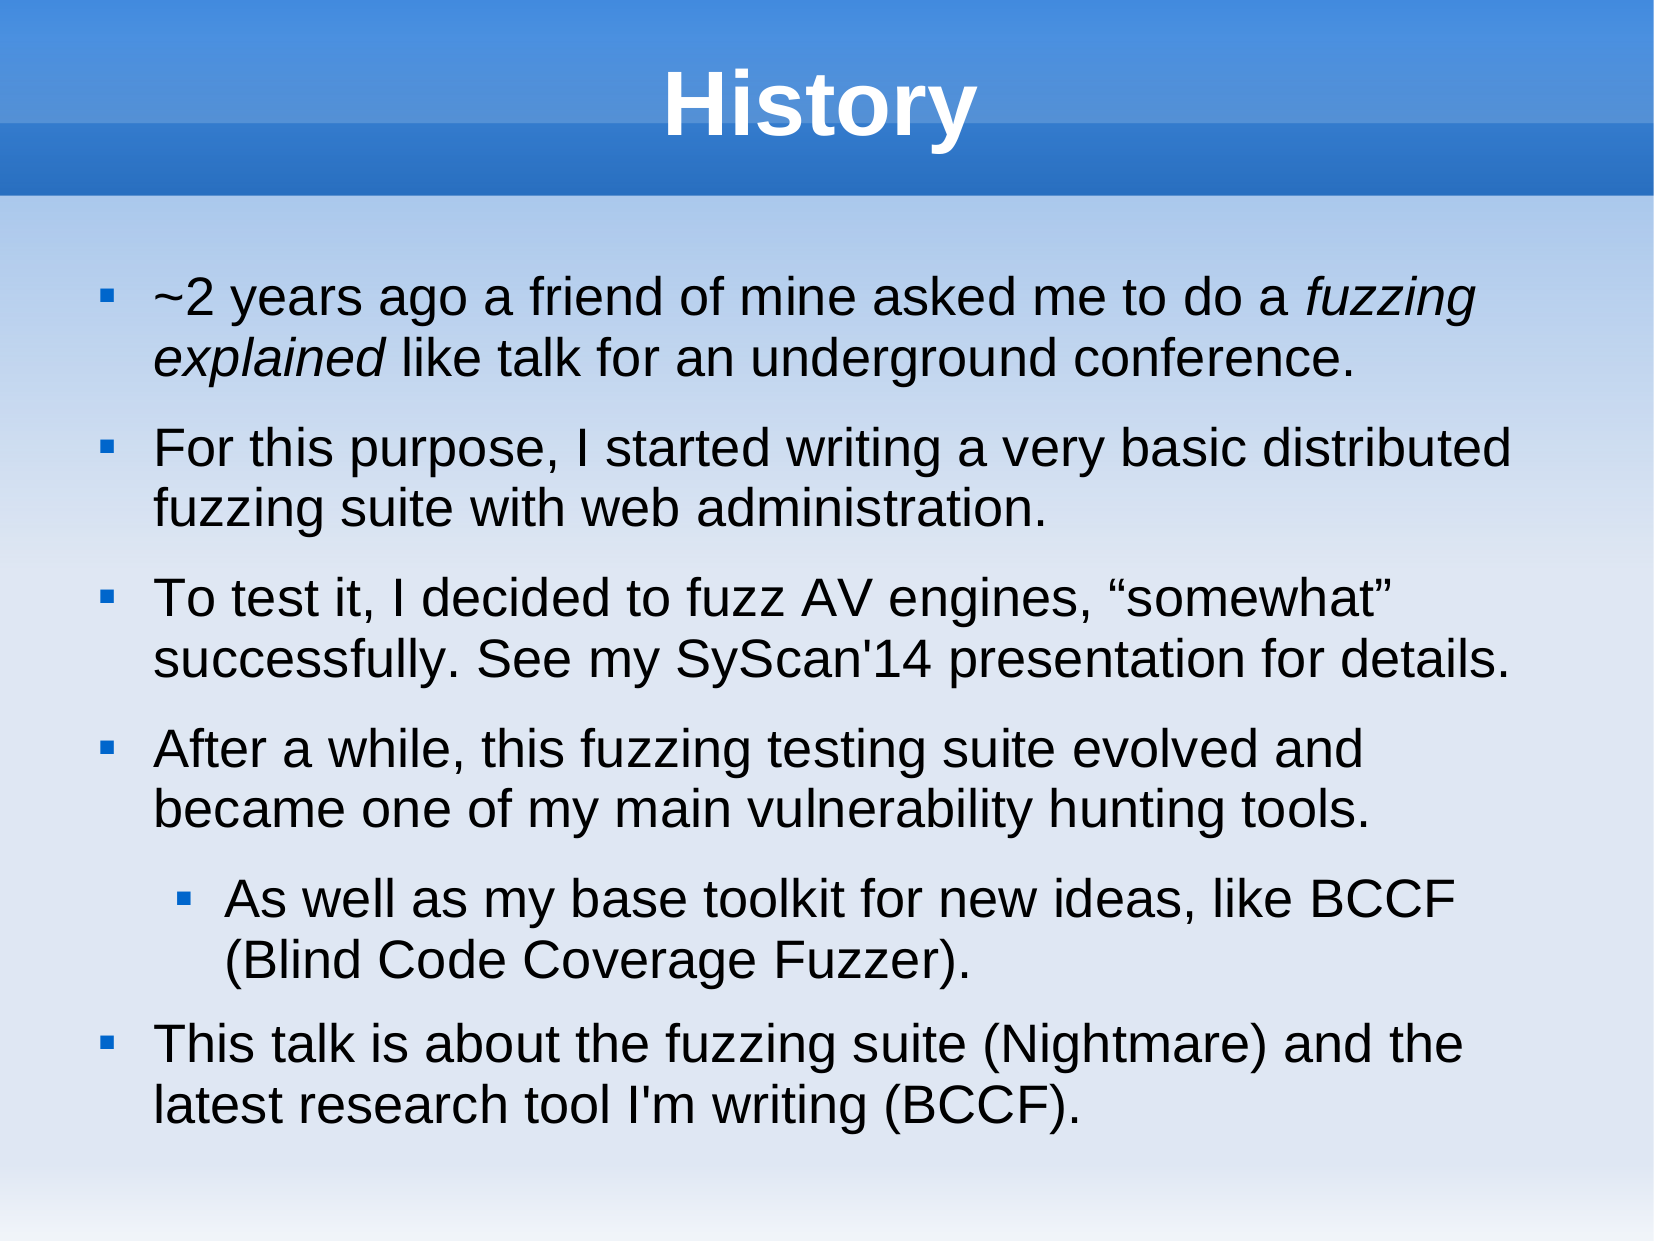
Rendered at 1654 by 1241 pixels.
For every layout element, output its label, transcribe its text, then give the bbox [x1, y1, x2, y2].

title History [76, 0, 1565, 208]
picture [0, 0, 1654, 1241]
list ~2 years ago a friend of mine asked me to do a fuzzing explained like talk for an underground conference. For this purpose, I started writing a very basic distributed fuzzing suite with web administration. To test it, I decided to fuzz AV engines, “somewhat” successfully. See my SyScan'14 presentation for details. After a while, this fuzzing testing suite evolved and became one of my main vulnerability hunting tools. As well as my base toolkit for new ideas, like BCCF (Blind Code Coverage Fuzzer). This talk is about the fuzzing suite (Nightmare) and the latest research tool I'm writing (BCCF). [82, 266, 1571, 1135]
